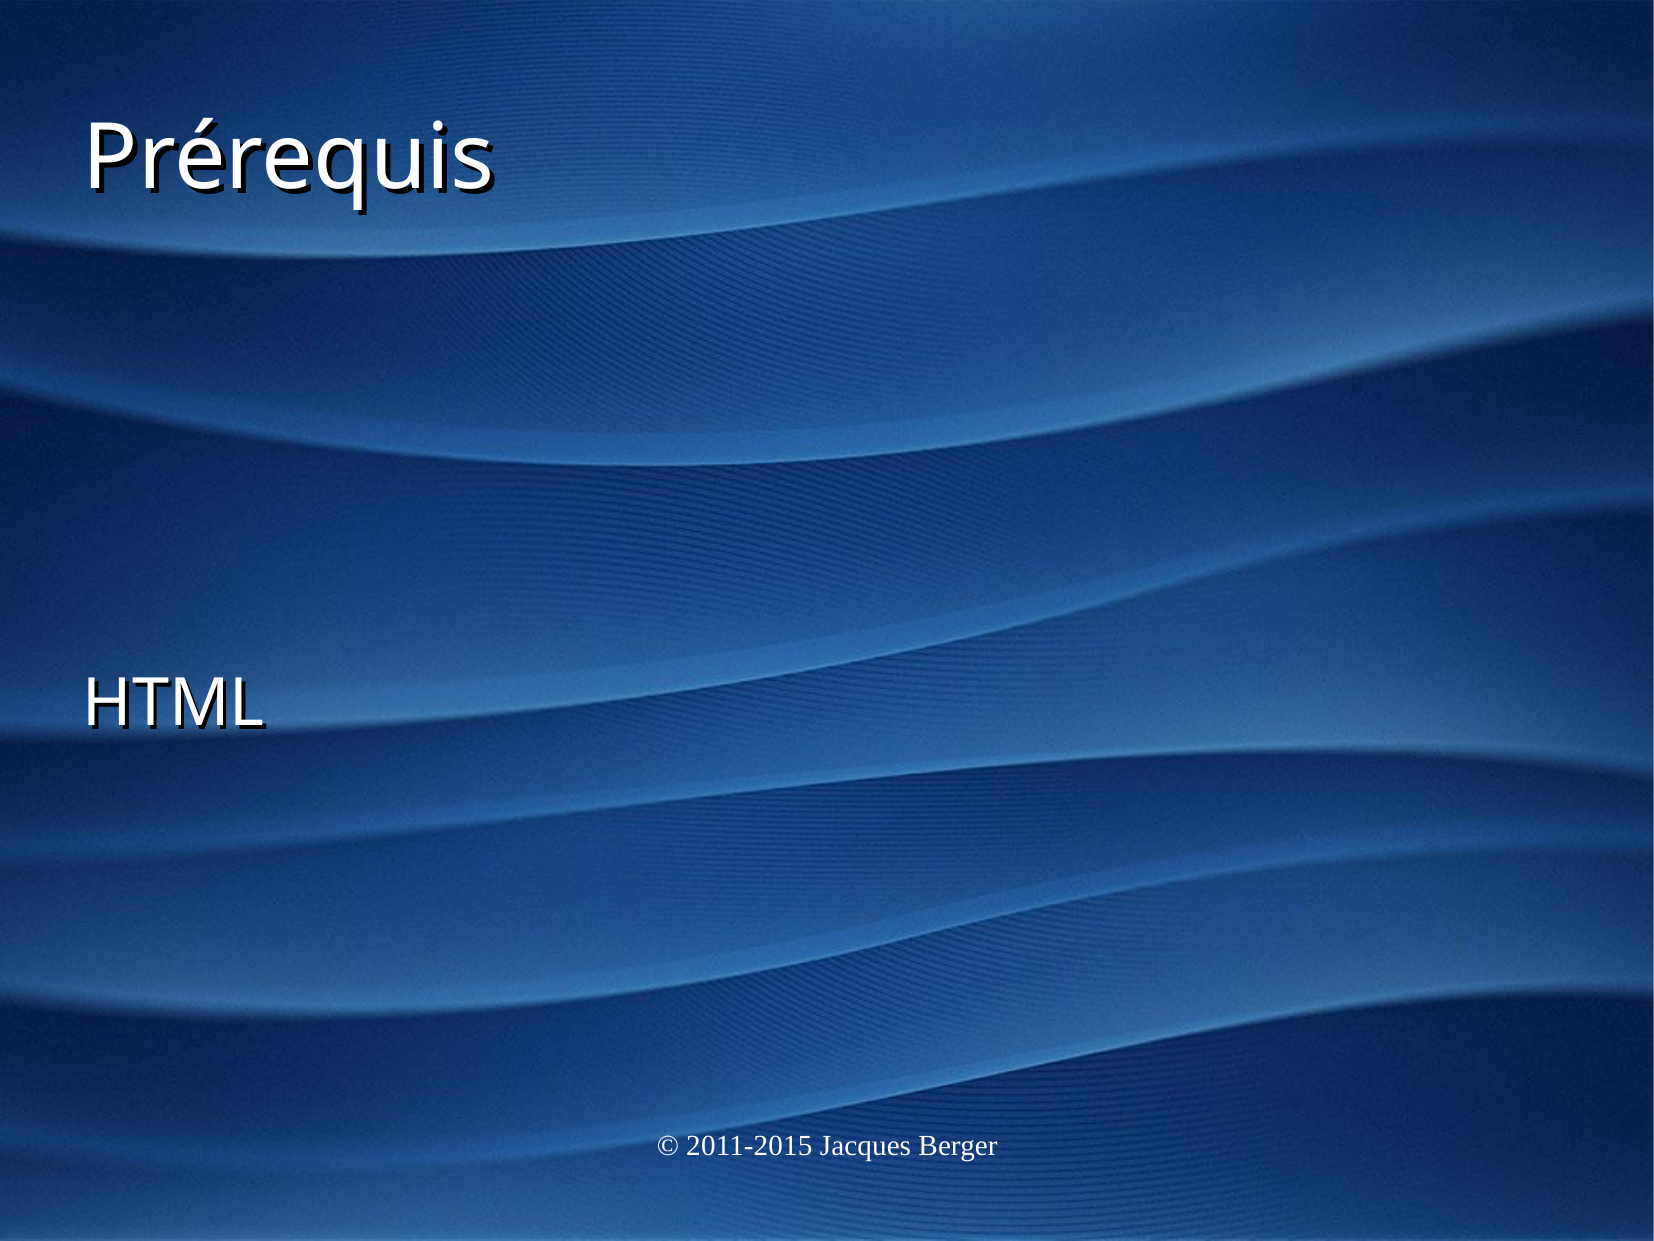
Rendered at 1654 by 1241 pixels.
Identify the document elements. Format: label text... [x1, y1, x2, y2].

picture [0, 0, 1654, 1241]
subtitle HTML [82, 297, 1571, 1102]
title Prérequis [82, 56, 1571, 250]
